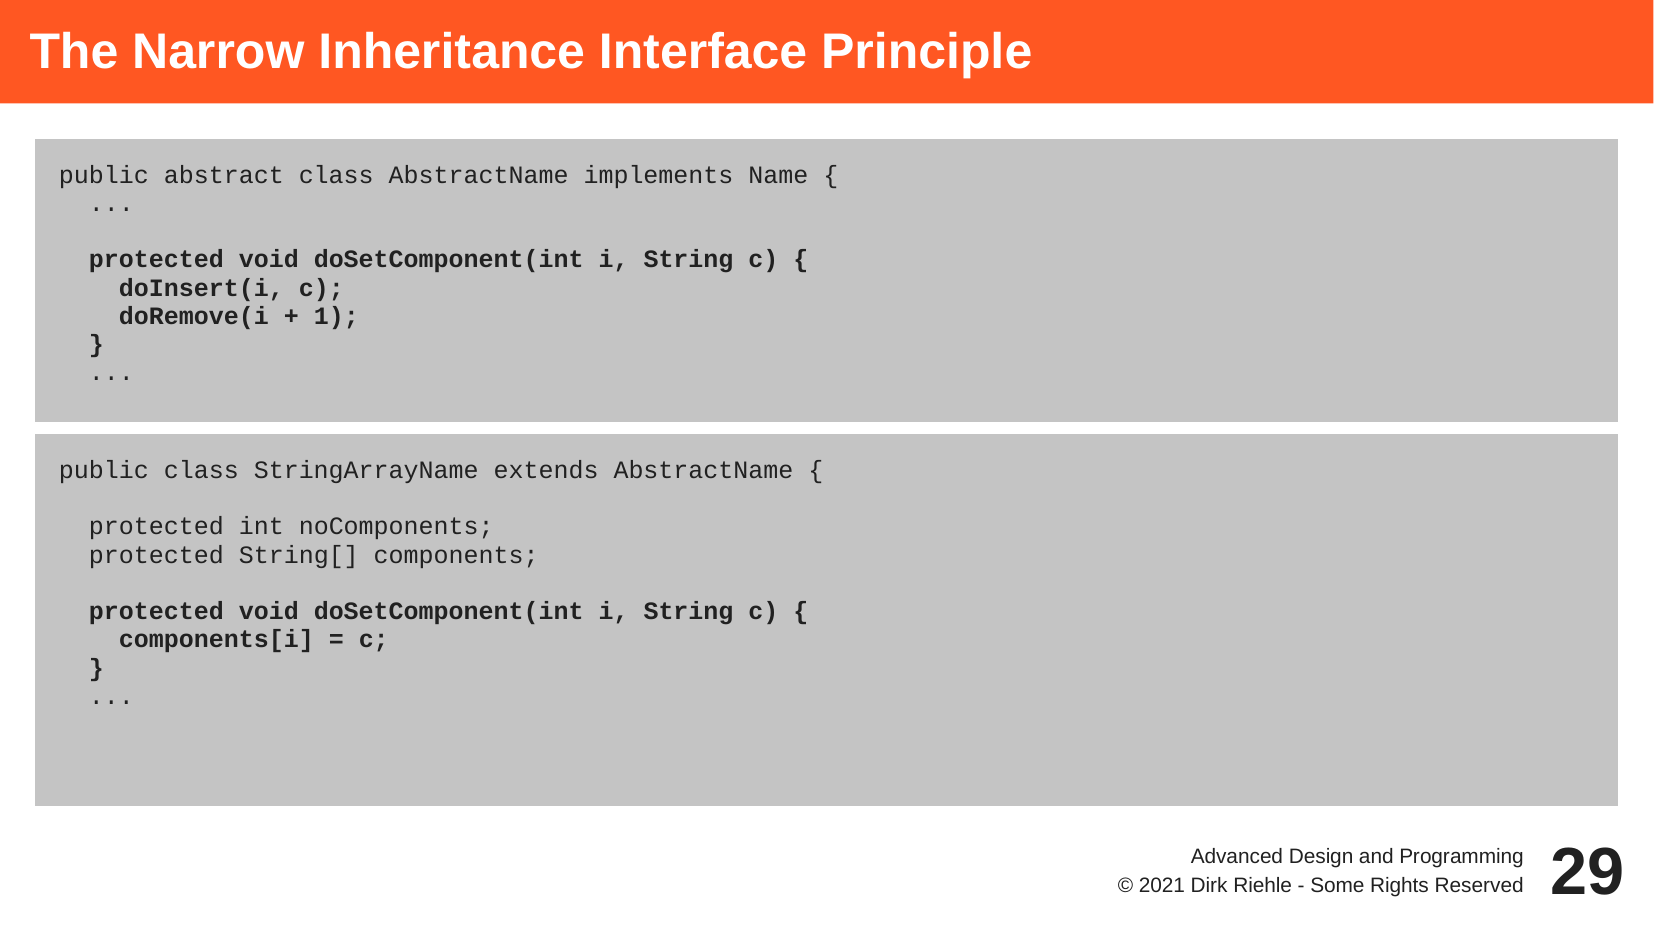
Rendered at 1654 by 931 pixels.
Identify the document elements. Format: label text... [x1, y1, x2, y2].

list public abstract class AbstractName implements Name { ... protected void doSetComponent(int i, String c) { doInsert(i, c); doRemove(i + 1); } ... [29, 132, 1625, 422]
list public class StringArrayName extends AbstractName { protected int noComponents; protected String[] components; protected void doSetComponent(int i, String c) { components[i] = c; } ... [29, 428, 1625, 813]
title The Narrow Inheritance Interface Principle [0, 0, 1654, 104]
